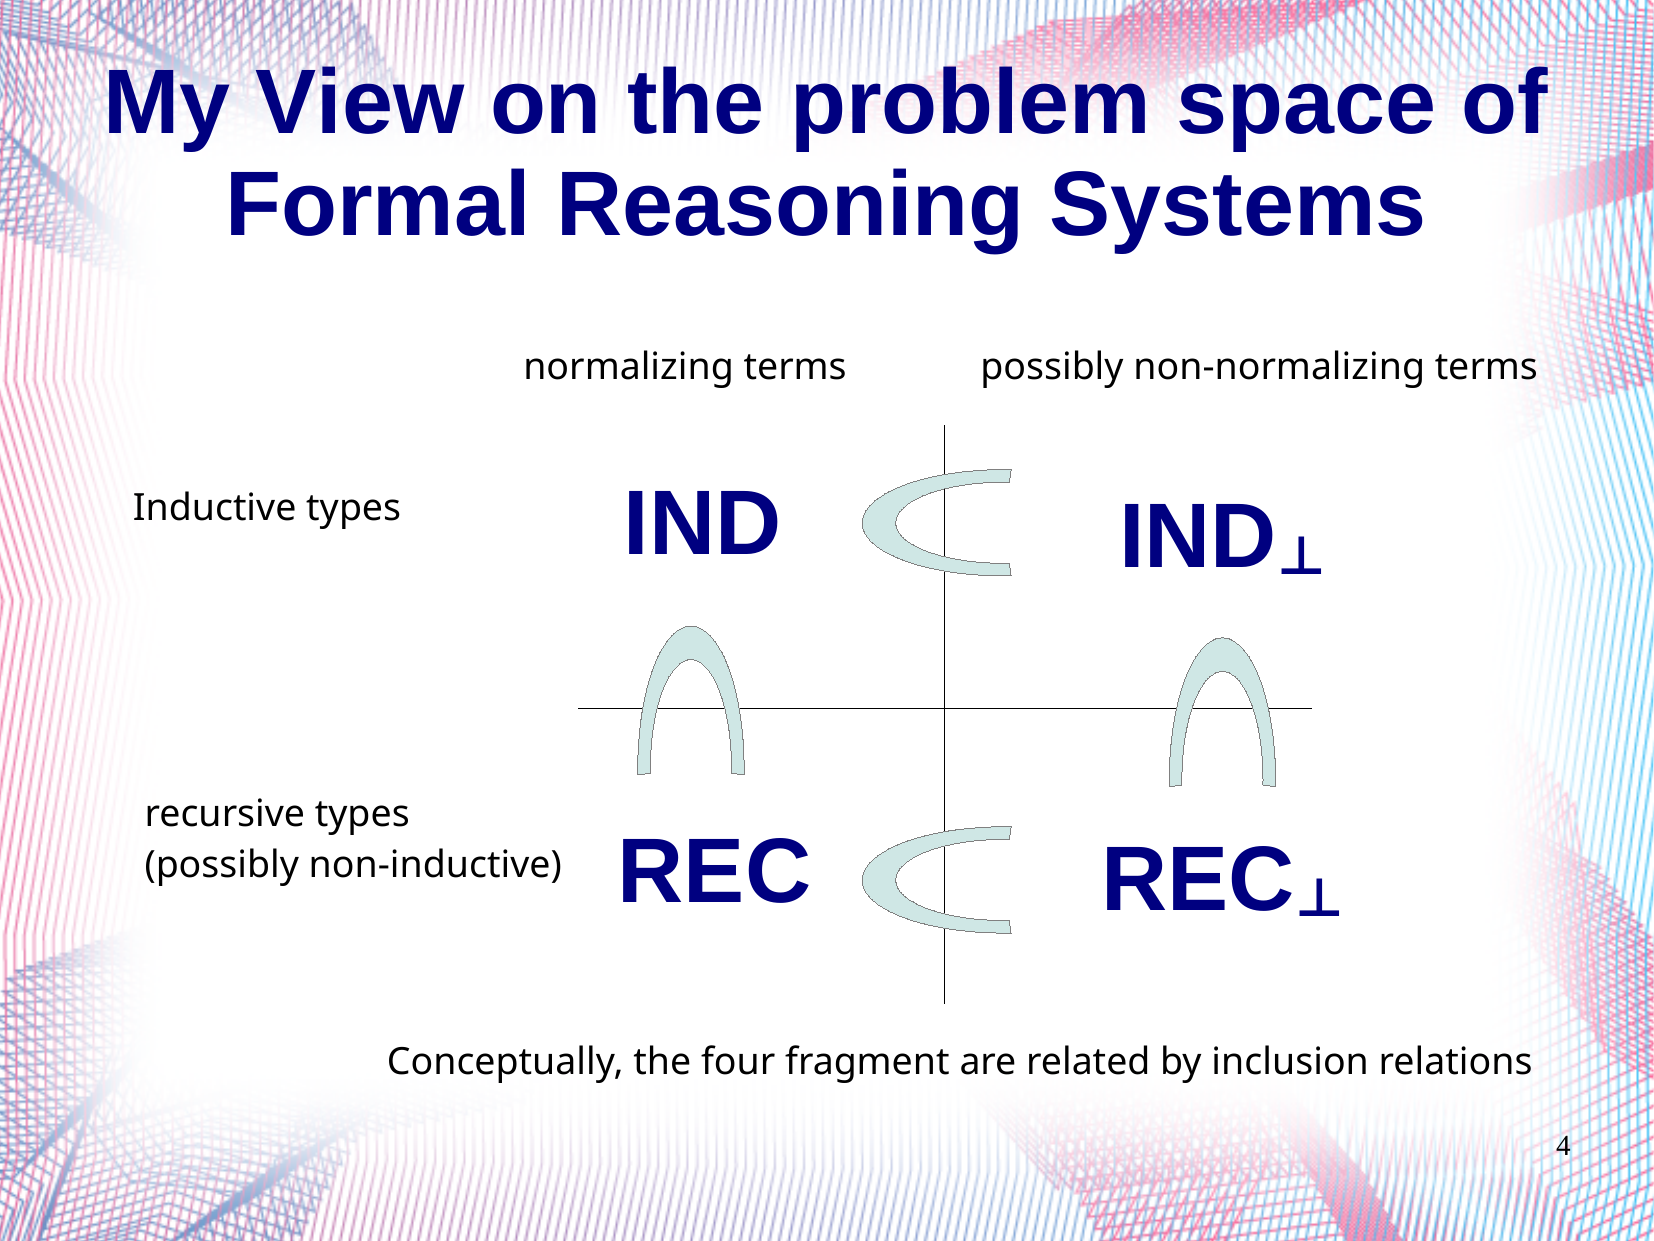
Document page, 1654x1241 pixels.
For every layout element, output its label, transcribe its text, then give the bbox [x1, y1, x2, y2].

text_box [637, 626, 745, 775]
text_box [862, 826, 1012, 934]
text_box recursive types (possibly non-inductive) [129, 779, 572, 881]
text_box [862, 469, 1012, 576]
text_box normalizing terms [508, 331, 851, 390]
text_box possibly non-normalizing terms [965, 331, 1536, 390]
title IND⊥ [1074, 469, 1371, 603]
picture [0, 0, 1654, 1241]
title REC⊥ [1074, 812, 1371, 945]
text_box [1169, 637, 1276, 787]
title IND [590, 460, 815, 586]
text_box Conceptually, the four fragment are related by inclusion relations [372, 1027, 1527, 1086]
text_box Inductive types [118, 473, 406, 532]
title My View on the problem space of Formal Reasoning Systems [82, 49, 1571, 257]
title REC [602, 808, 827, 934]
